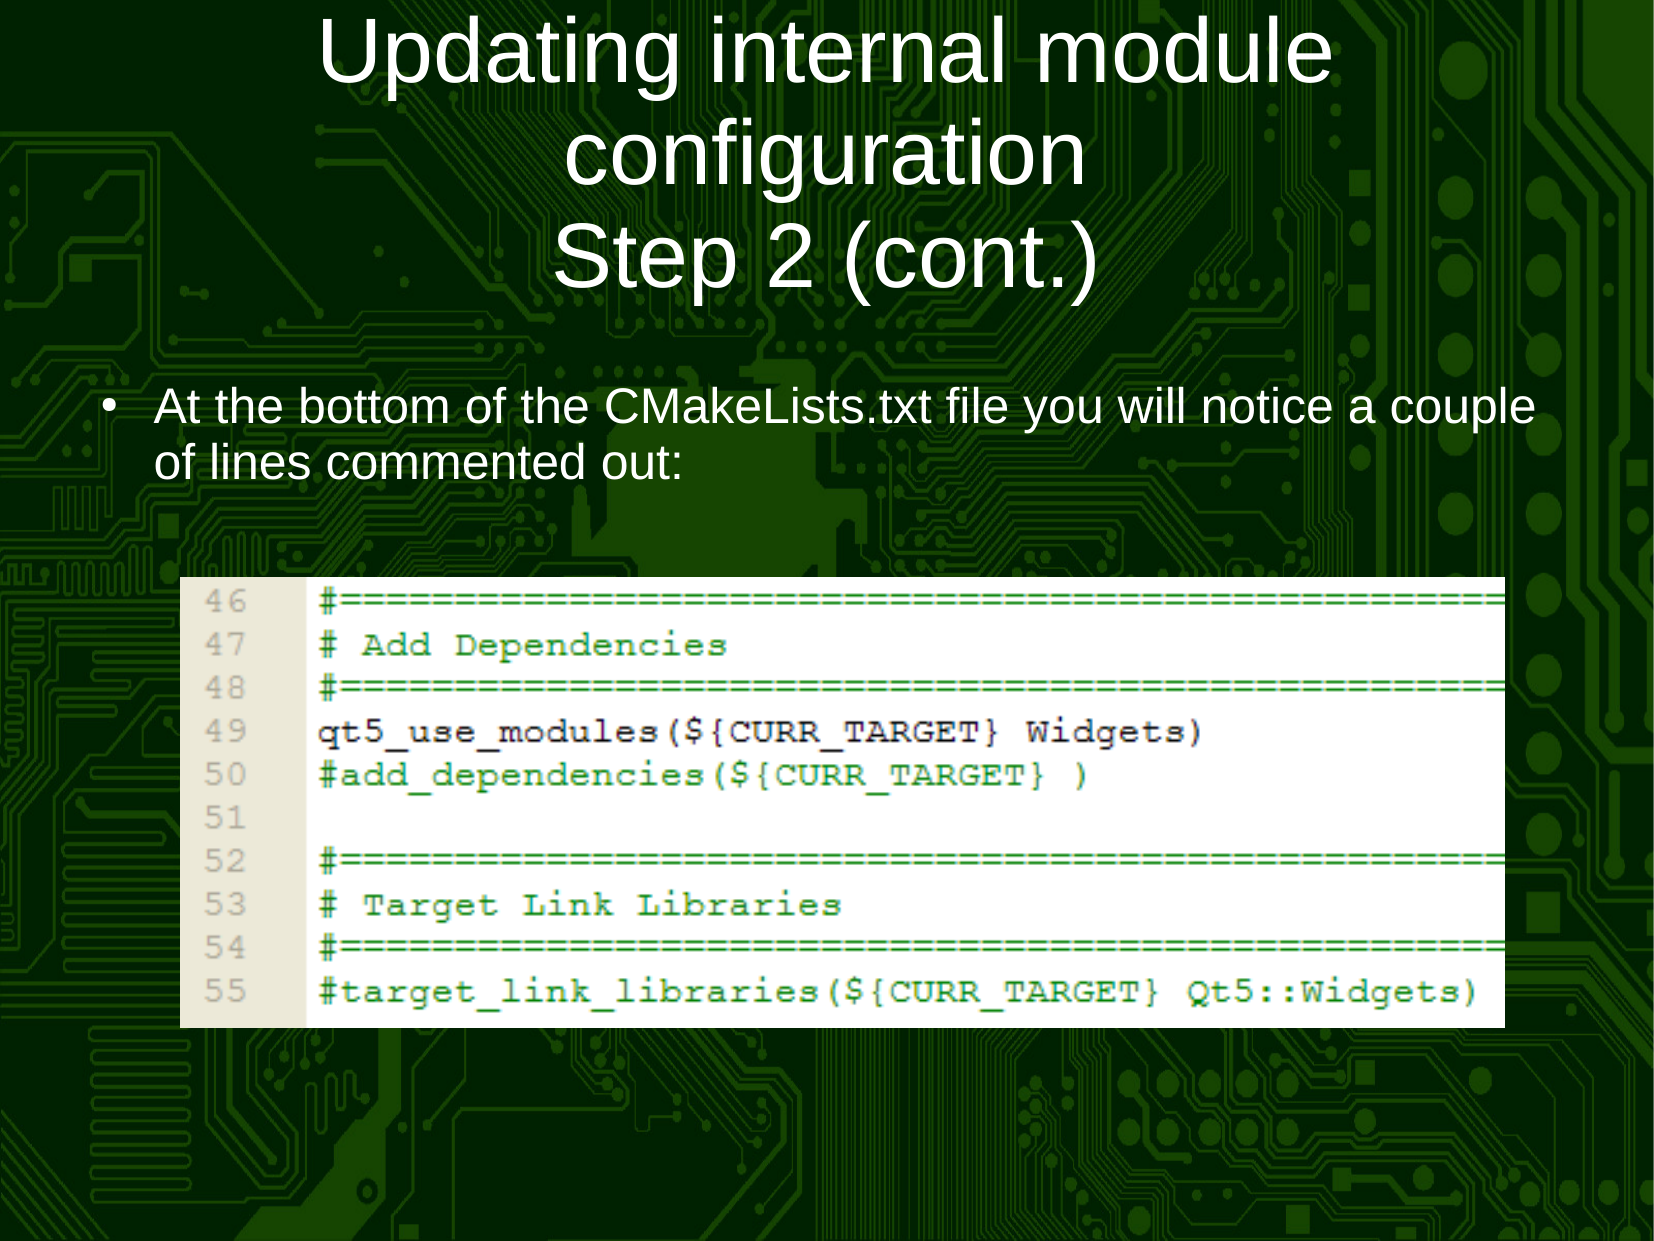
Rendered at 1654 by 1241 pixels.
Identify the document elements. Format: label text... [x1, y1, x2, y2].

title Updating internal module configuration Step 2 (cont.) [82, 0, 1571, 307]
picture [0, 0, 1654, 1241]
list At the bottom of the CMakeLists.txt file you will notice a couple of lines commented out: [82, 378, 1571, 554]
